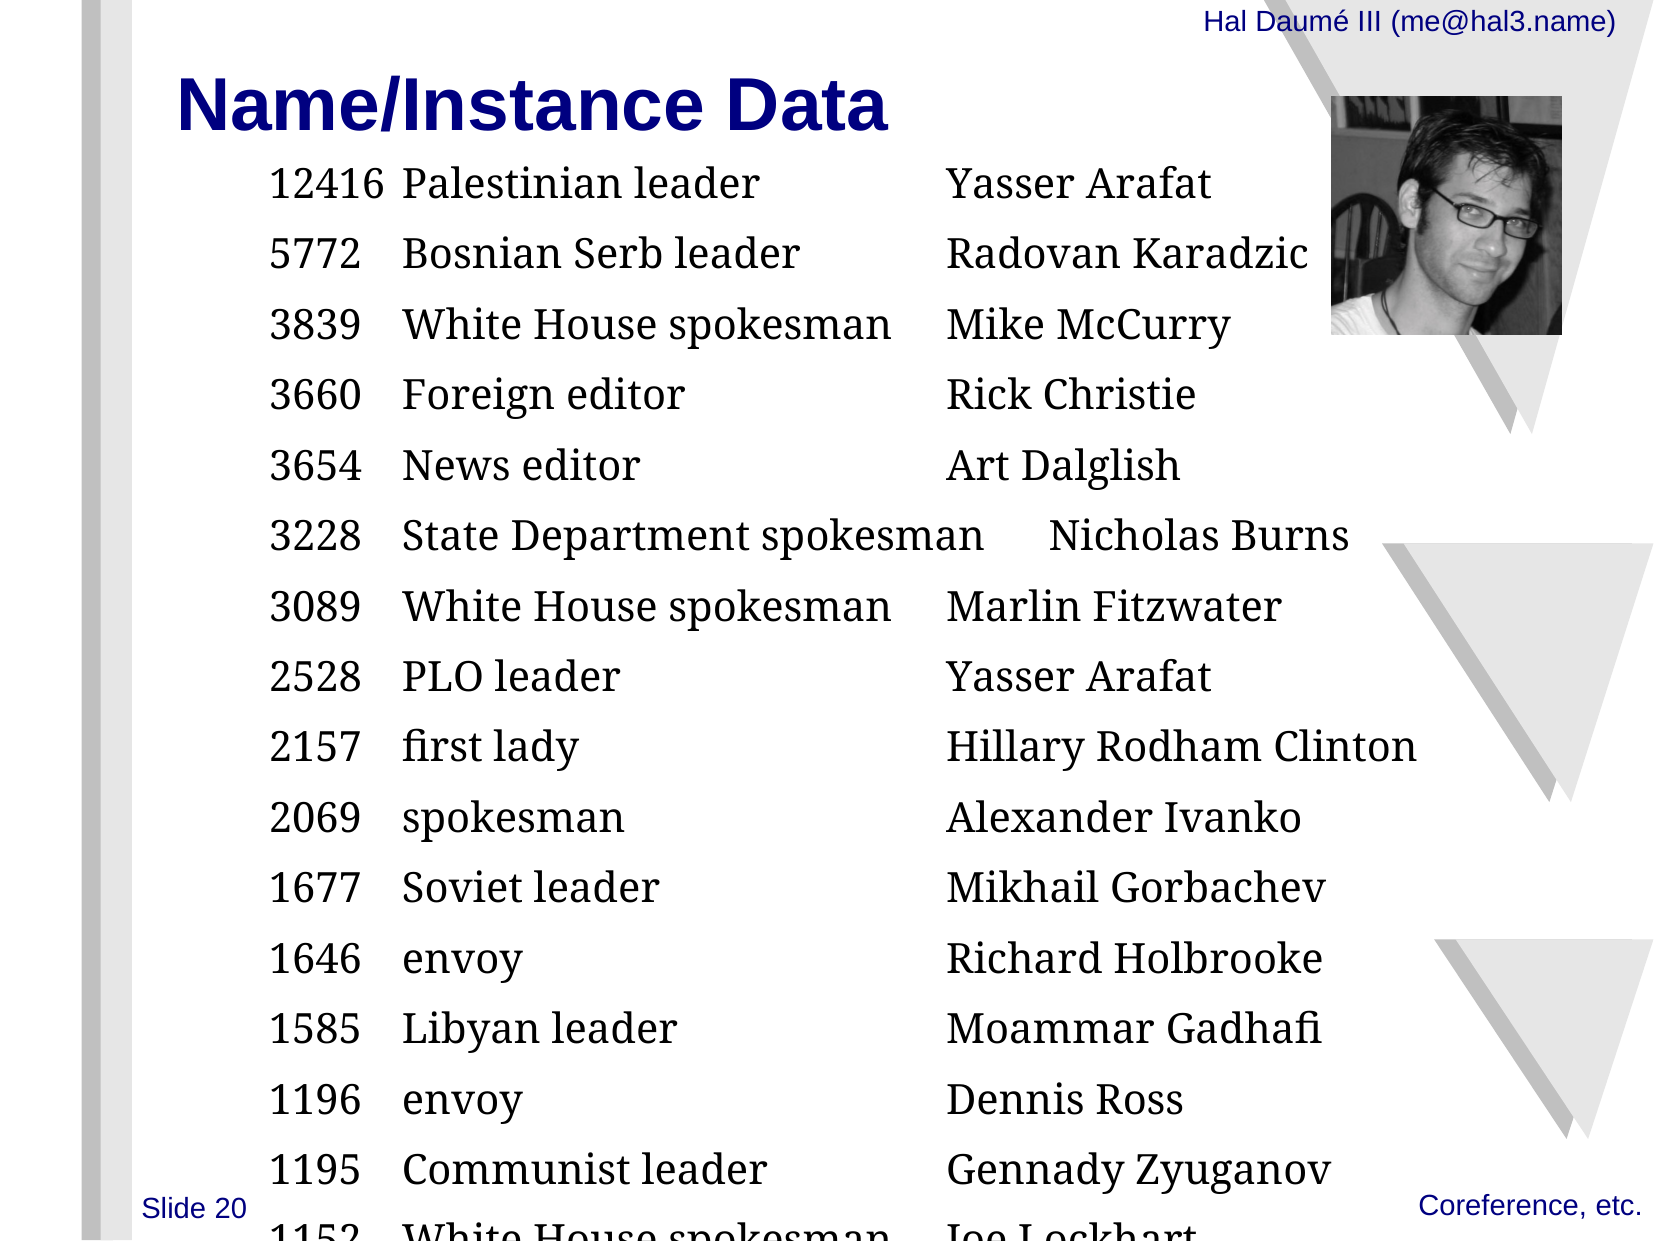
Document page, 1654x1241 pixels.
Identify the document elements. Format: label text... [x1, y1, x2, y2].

title Name/Instance Data [176, 44, 1509, 166]
list 12416 Palestinian leader Yasser Arafat 5772 Bosnian Serb leader Radovan Karadzic 3839 White House spokesman Mike McCurry 3660 Foreign editor Rick Christie 3654 News editor Art Dalglish 3228 State Department spokesman Nicholas Burns 3089 White House spokesman Marlin Fitzwater 2528 PLO leader Yasser Arafat 2157 first lady Hillary Rodham Clinton 2069 spokesman Alexander Ivanko 1677 Soviet leader Mikhail Gorbachev 1646 envoy Richard Holbrooke 1585 Libyan leader Moammar Gadhafi 1196 envoy Dennis Ross 1195 Communist leader Gennady Zyuganov 1152 White House spokesman Joe Lockhart 1109 Turkish Cypriot leader Rauf Denktash 1057 White House press secretary Mike McCurry [257, 153, 1588, 1216]
picture [1331, 96, 1562, 335]
